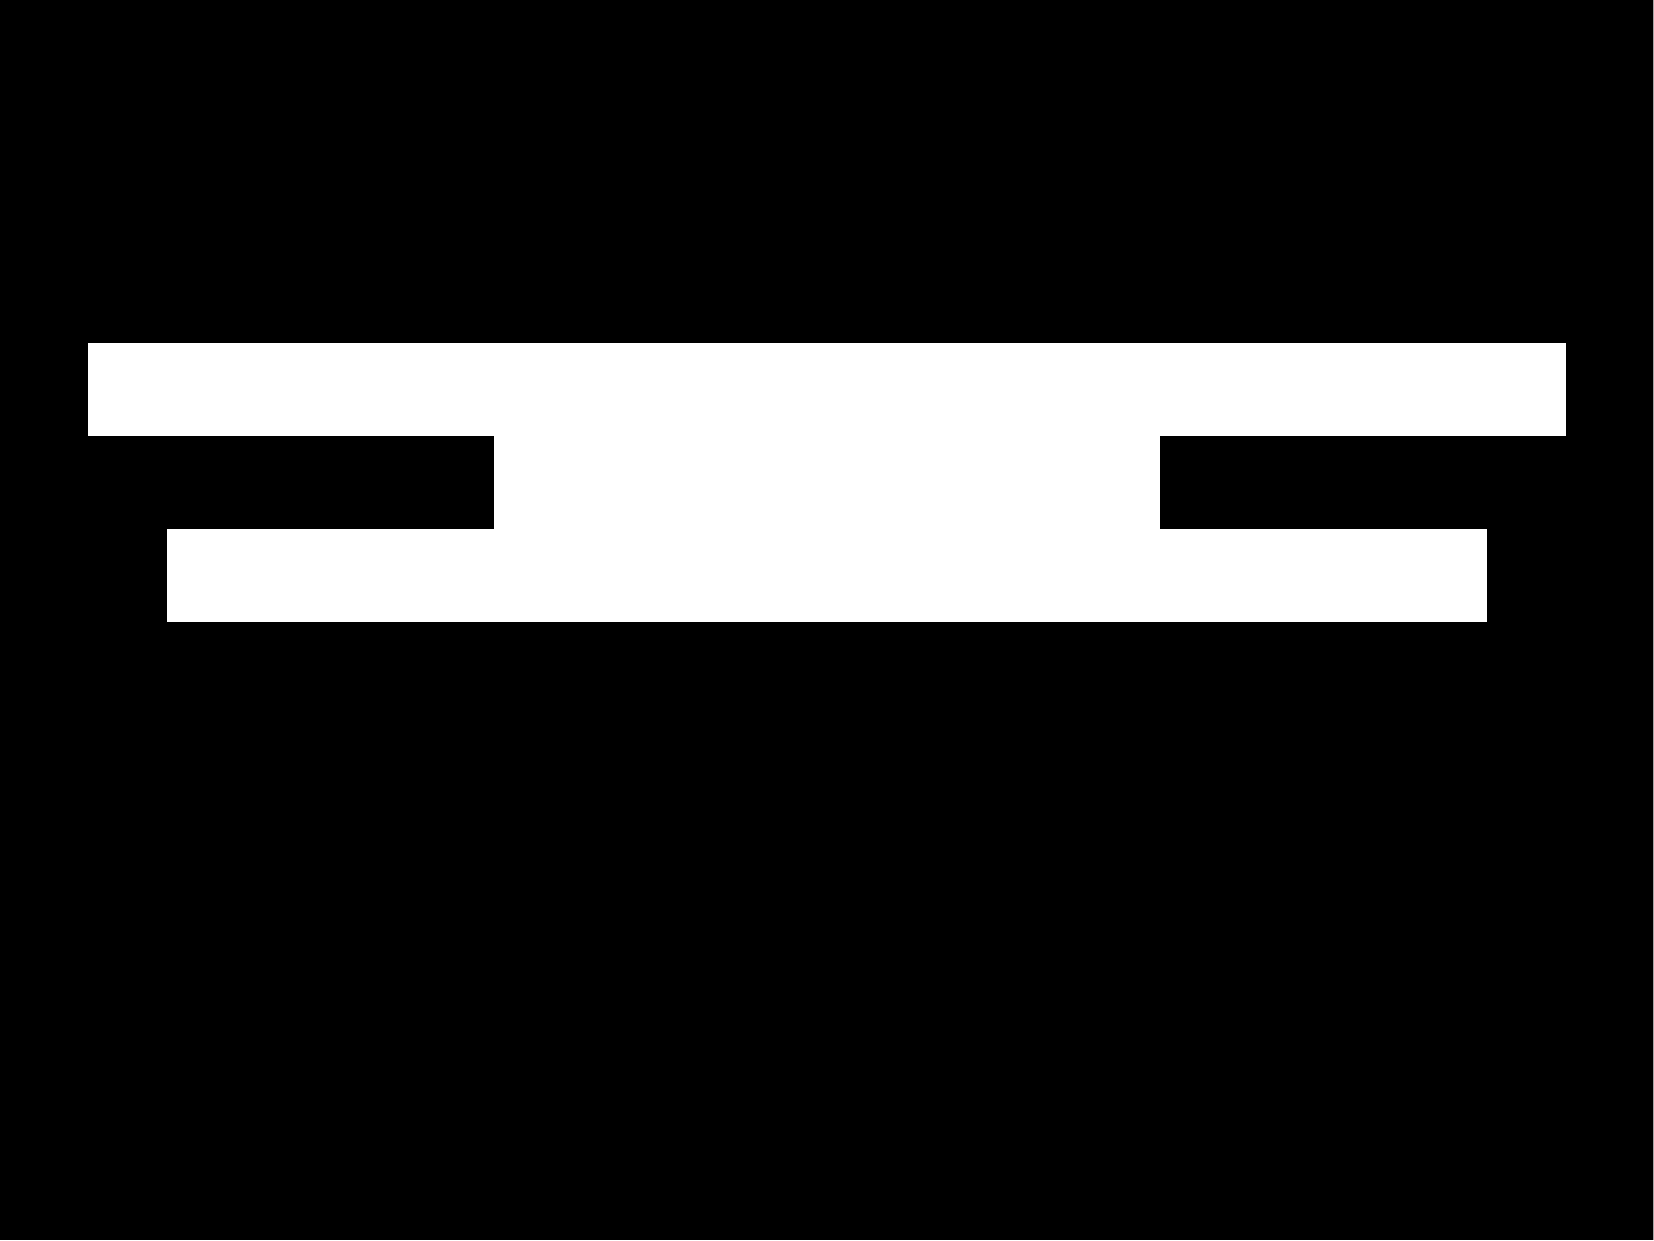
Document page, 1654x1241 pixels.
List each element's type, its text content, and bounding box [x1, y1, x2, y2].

subtitle Ide fazei discípulos de todas as nações, porque Ele vem… ( O Espírito e a noiva dizem vem…) [82, 49, 1571, 1010]
